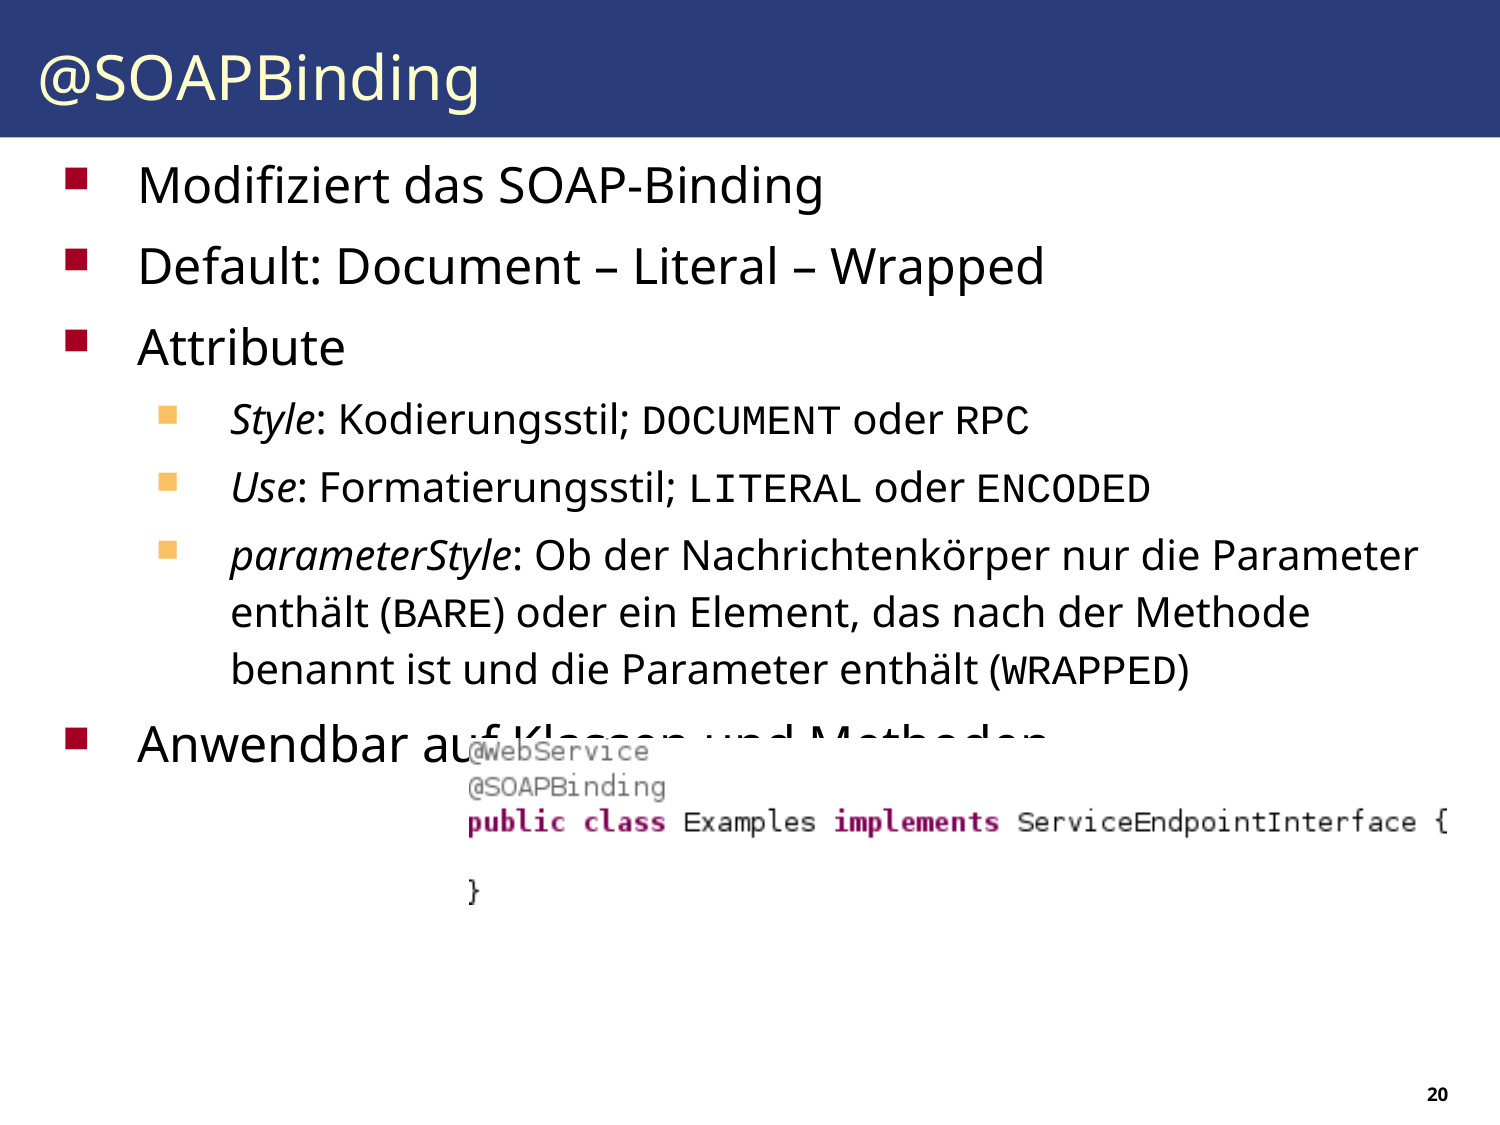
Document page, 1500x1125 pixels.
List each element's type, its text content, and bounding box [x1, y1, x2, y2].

list Modifiziert das SOAP-Binding Default: Document – Literal – Wrapped Attribute Style: Kodierungsstil; DOCUMENT oder RPC Use: Formatierungsstil; LITERAL oder ENCODED parameterStyle: Ob der Nachrichtenkörper nur die Parameter enthält (BARE) oder ein Element, das nach der Methode benannt ist und die Parameter enthält (WRAPPED) Anwendbar auf Klassen und Methoden [62, 149, 1449, 1072]
picture [469, 738, 1447, 905]
text_box @SOAPBinding [37, 0, 1476, 151]
text_box <Nummer> [1412, 1077, 1500, 1117]
